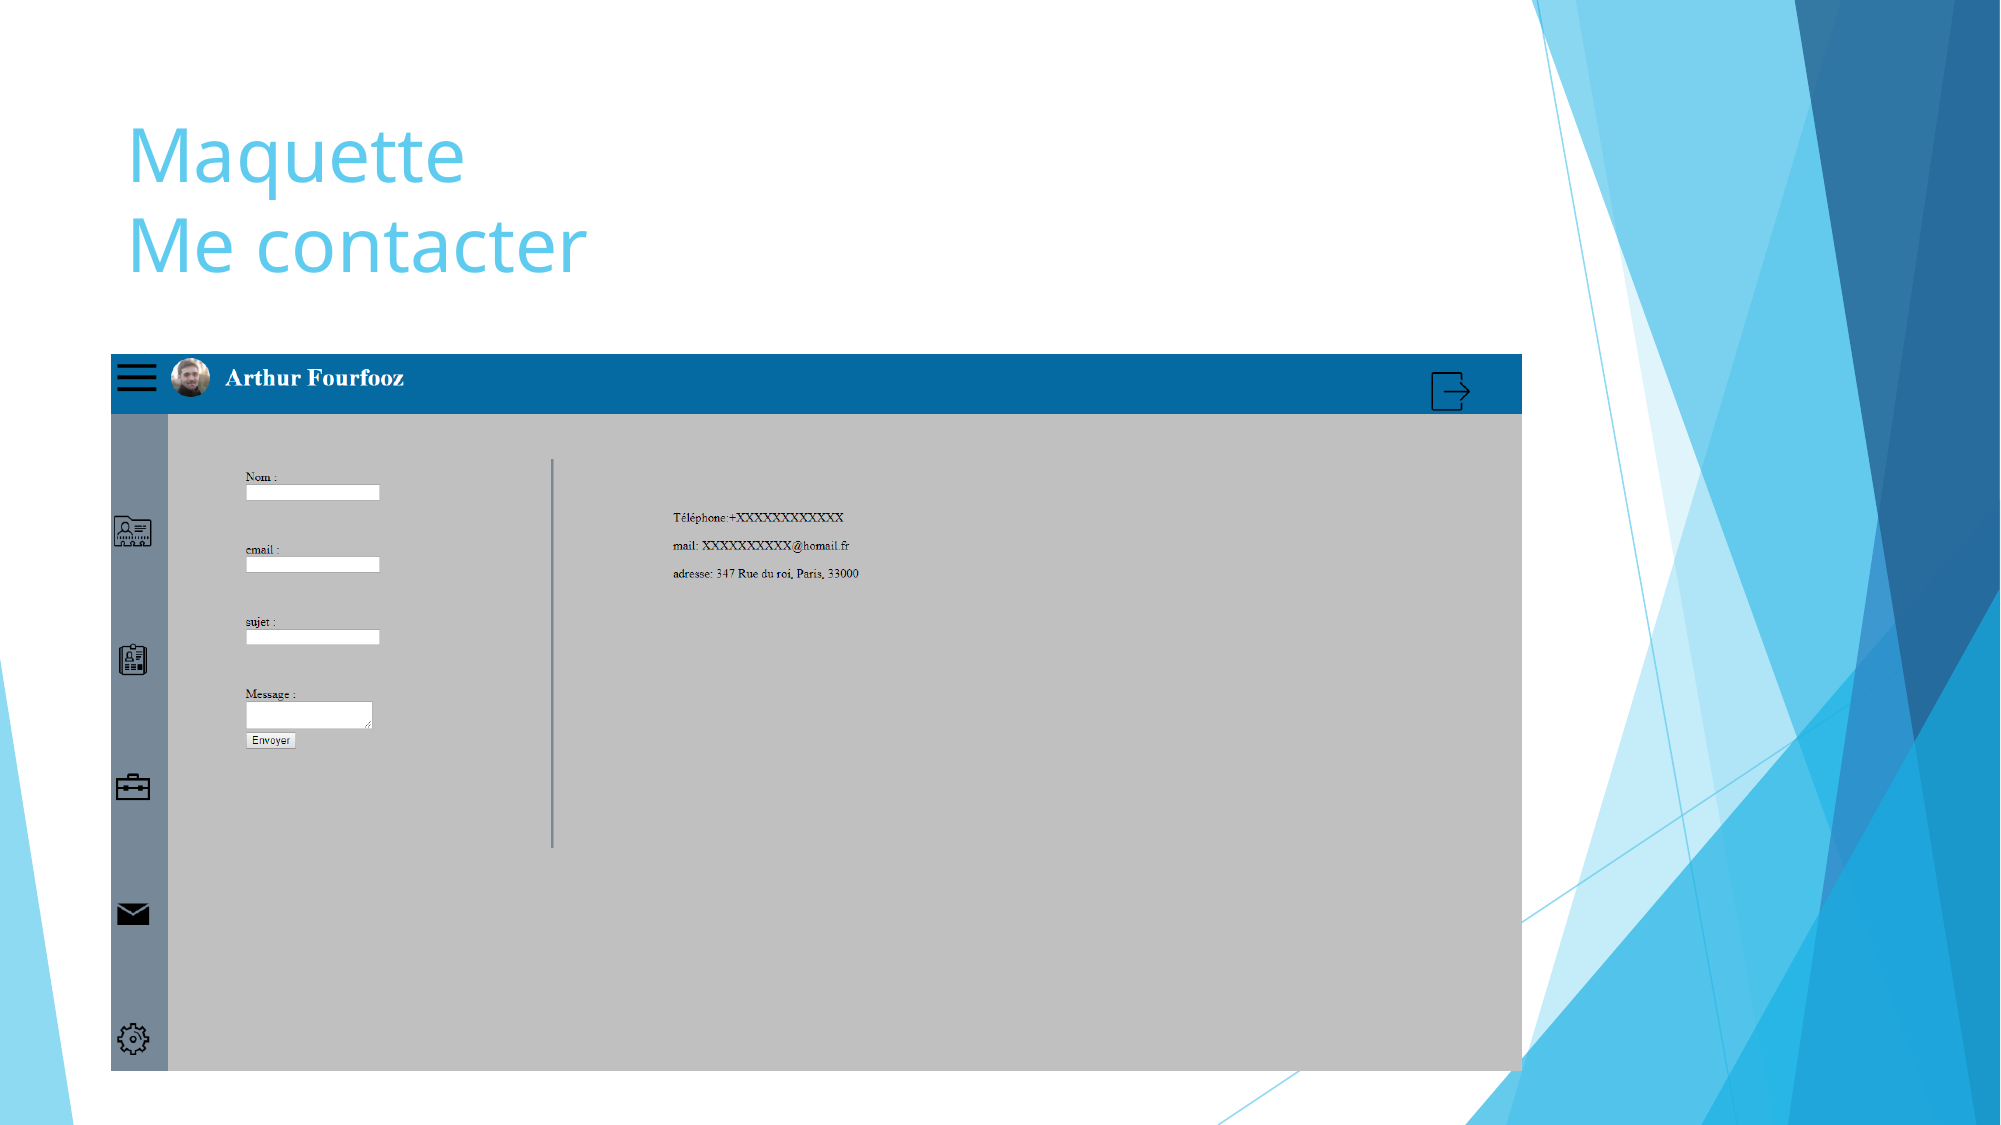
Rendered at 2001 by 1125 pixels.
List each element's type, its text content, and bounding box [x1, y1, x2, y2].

title Maquette Me contacter [111, 99, 1522, 317]
picture [111, 354, 1522, 1071]
